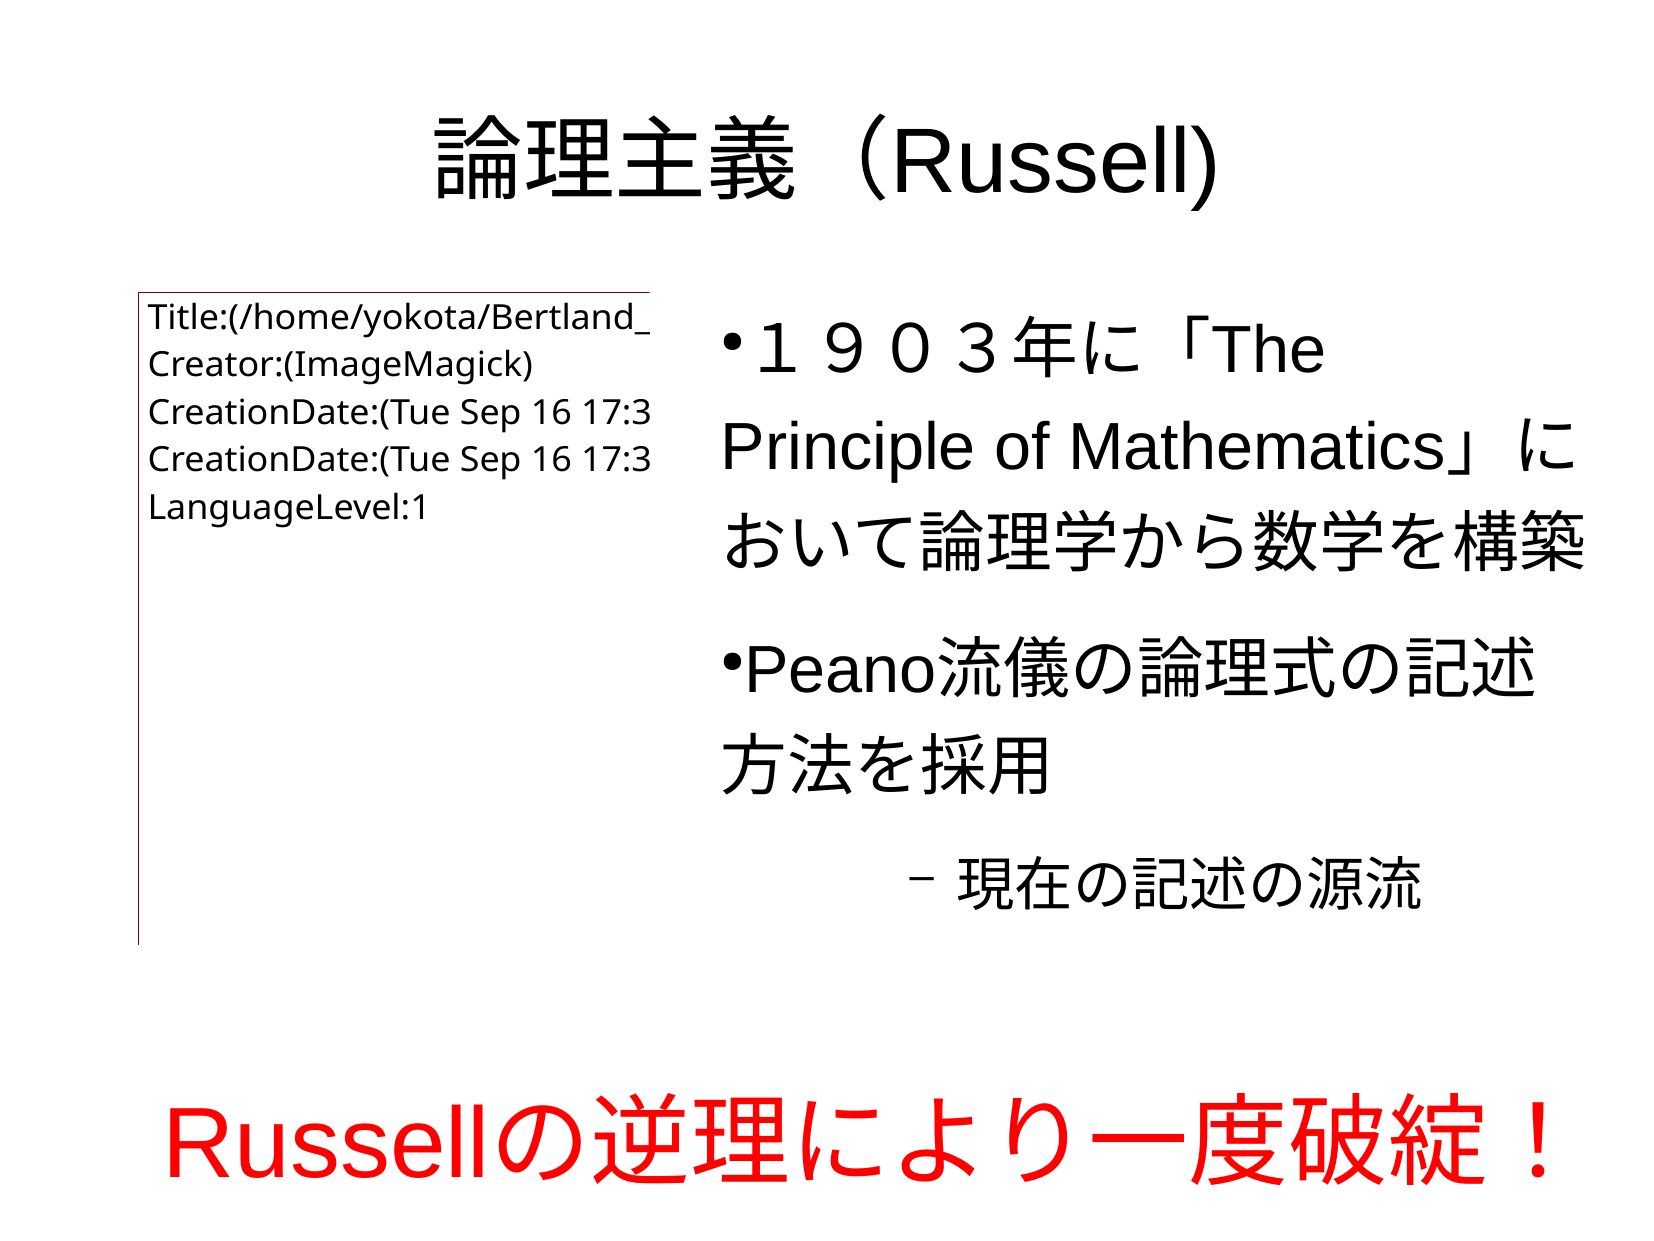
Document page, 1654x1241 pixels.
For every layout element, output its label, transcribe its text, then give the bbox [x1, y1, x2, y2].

title 論理主義（Russell) [82, 49, 1571, 257]
text_box Russellの逆理により一度破綻！ [147, 1054, 1504, 1177]
list １９０３年に「The Principle of Mathematics」において論理学から数学を構築 Peano流儀の論理式の記述方法を採用 現在の記述の源流 [720, 295, 1595, 1114]
picture [135, 290, 650, 945]
